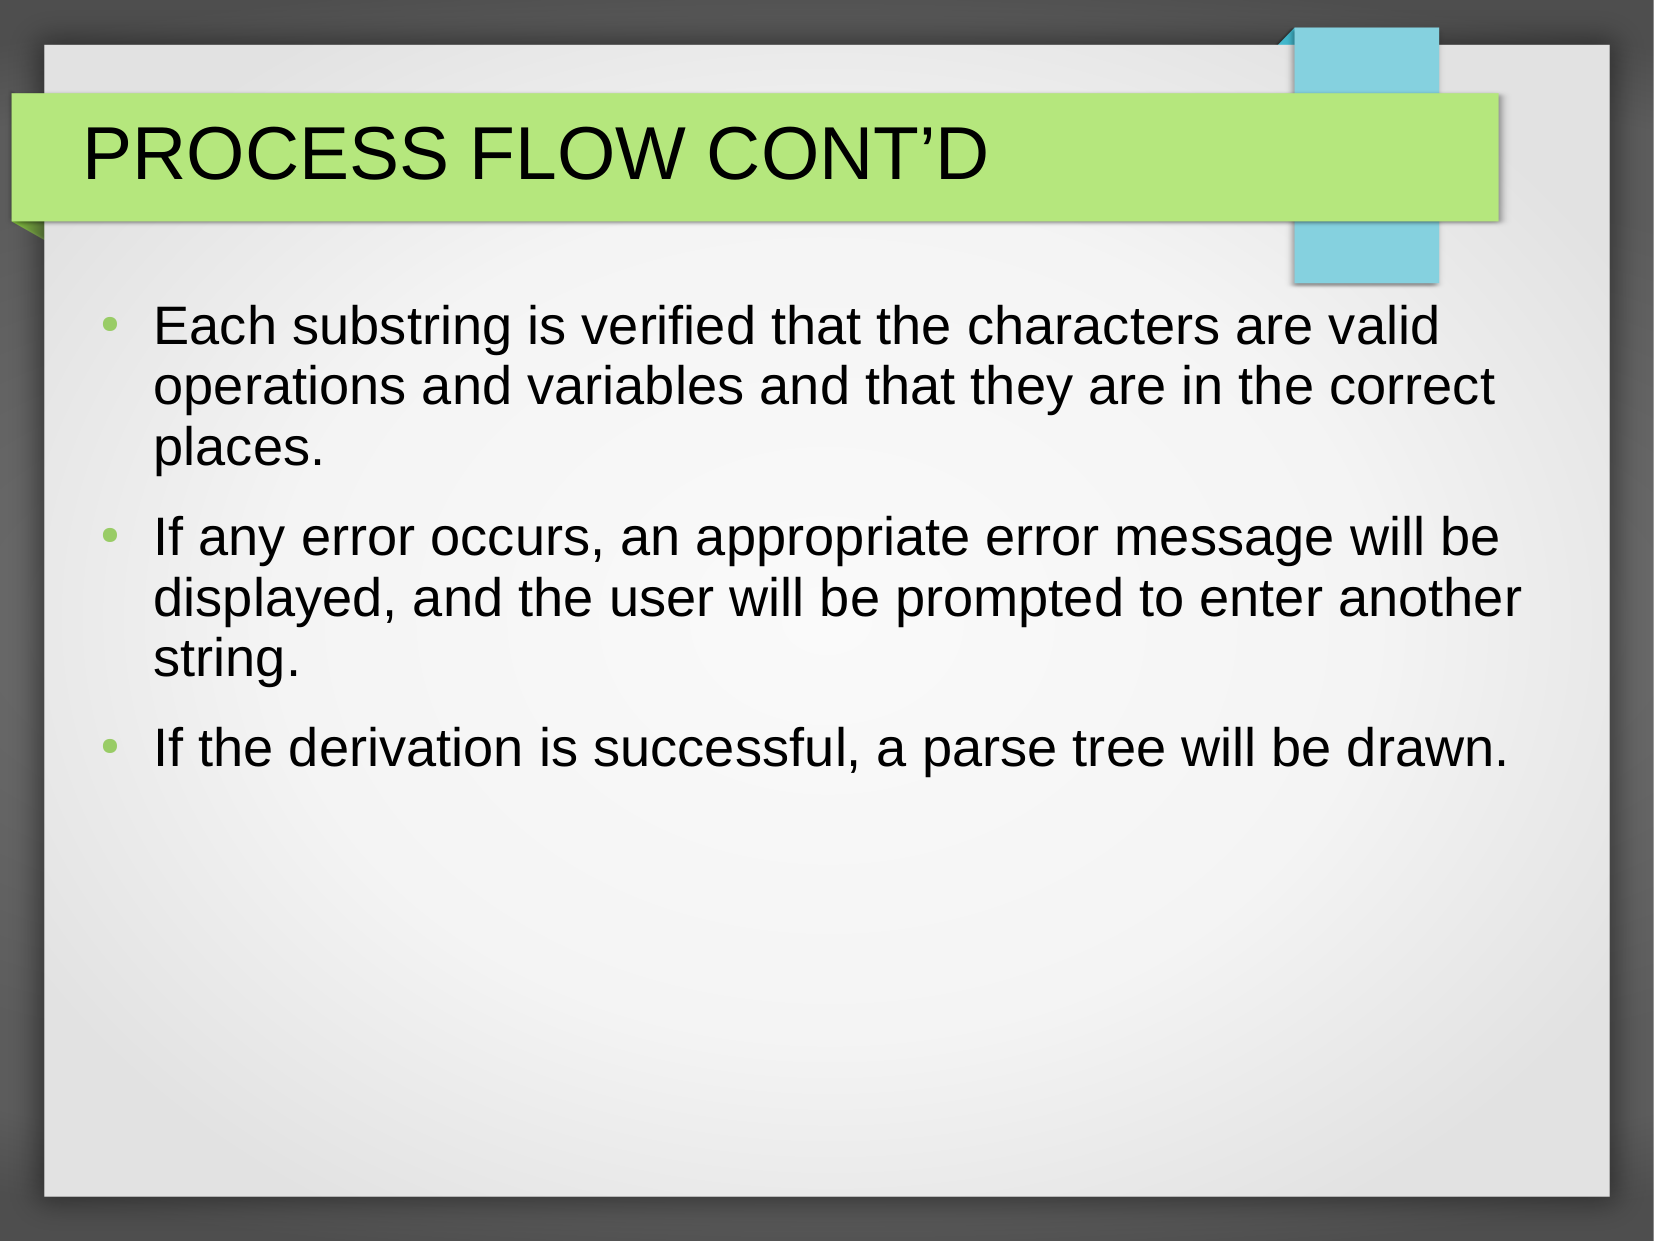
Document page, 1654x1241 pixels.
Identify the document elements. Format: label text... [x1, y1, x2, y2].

picture [0, 0, 1654, 1241]
title PROCESS FLOW CONT’D [82, 94, 1264, 213]
list Each substring is verified that the characters are valid operations and variables and that they are in the correct places. If any error occurs, an appropriate error message will be displayed, and the user will be prompted to enter another string. If the derivation is successful, a parse tree will be drawn. [82, 295, 1571, 1015]
